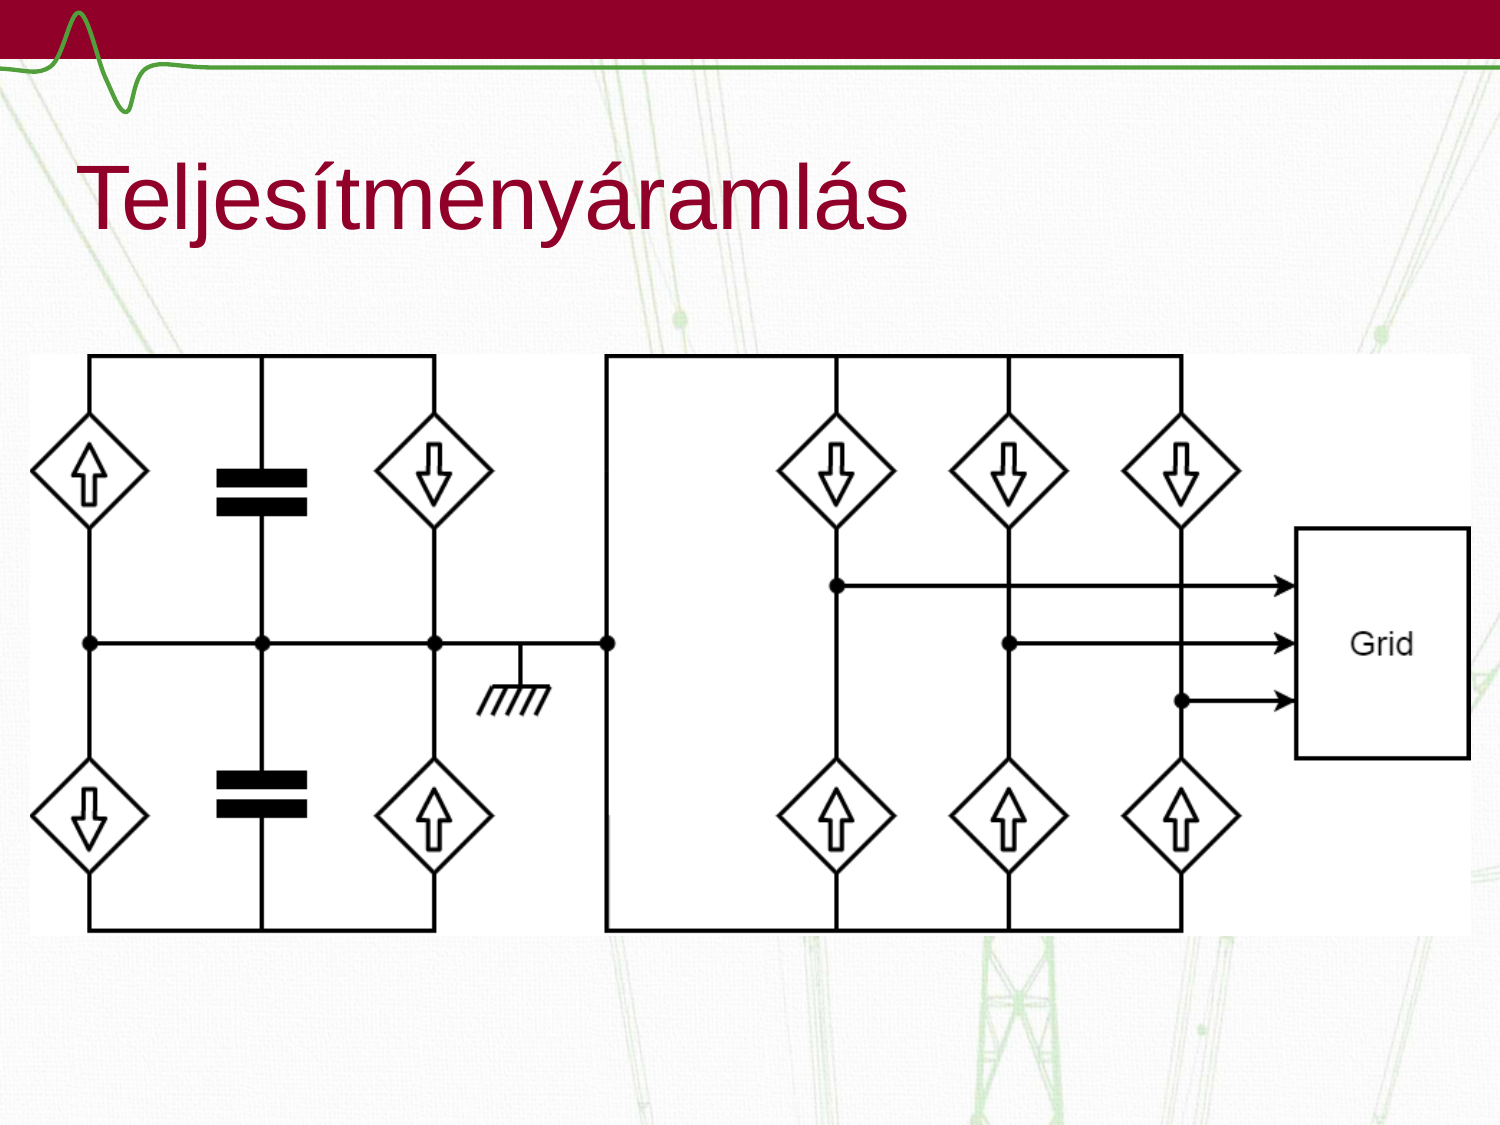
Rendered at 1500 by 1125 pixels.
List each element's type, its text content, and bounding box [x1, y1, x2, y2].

picture [0, 59, 53, 69]
picture [0, 59, 1500, 1125]
title Teljesítményáramlás [75, 103, 1425, 292]
picture [102, 59, 1500, 103]
